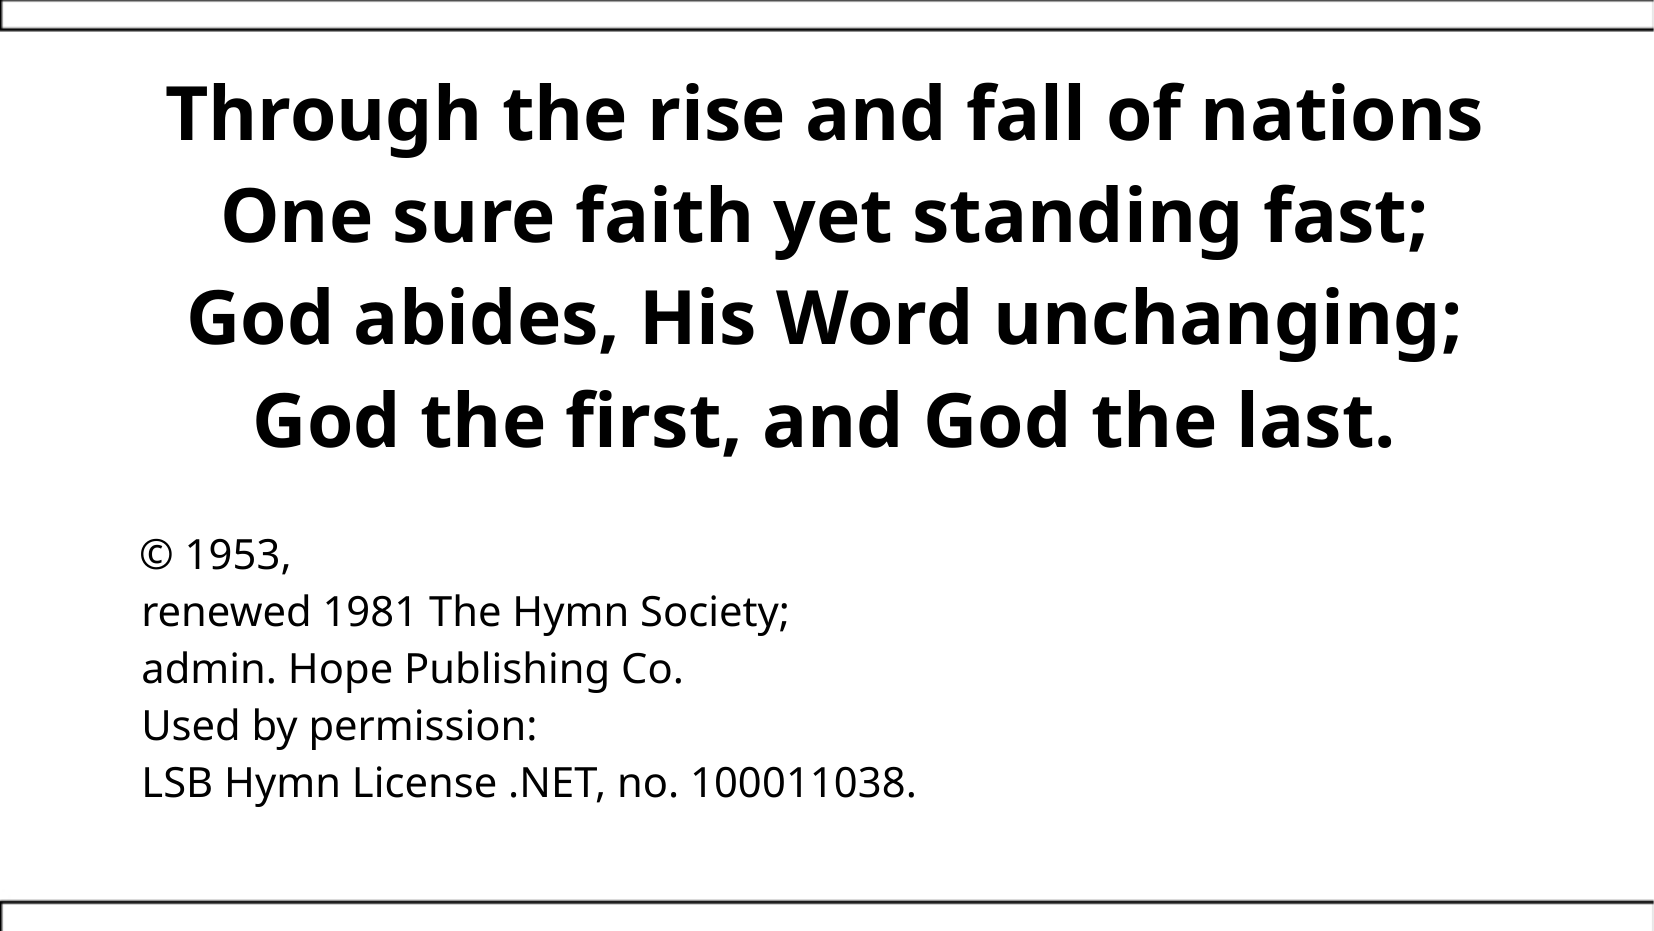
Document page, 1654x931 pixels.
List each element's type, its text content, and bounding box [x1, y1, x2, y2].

picture [0, 0, 1654, 931]
text_box Through the rise and fall of nations One sure faith yet standing fast; God abides, His Word unchanging; God the first, and God the last. © 1953, renewed 1981 The Hymn Society; admin. Hope Publishing Co. Used by permission: LSB Hymn License .NET, no. 100011038. [105, 52, 1546, 856]
